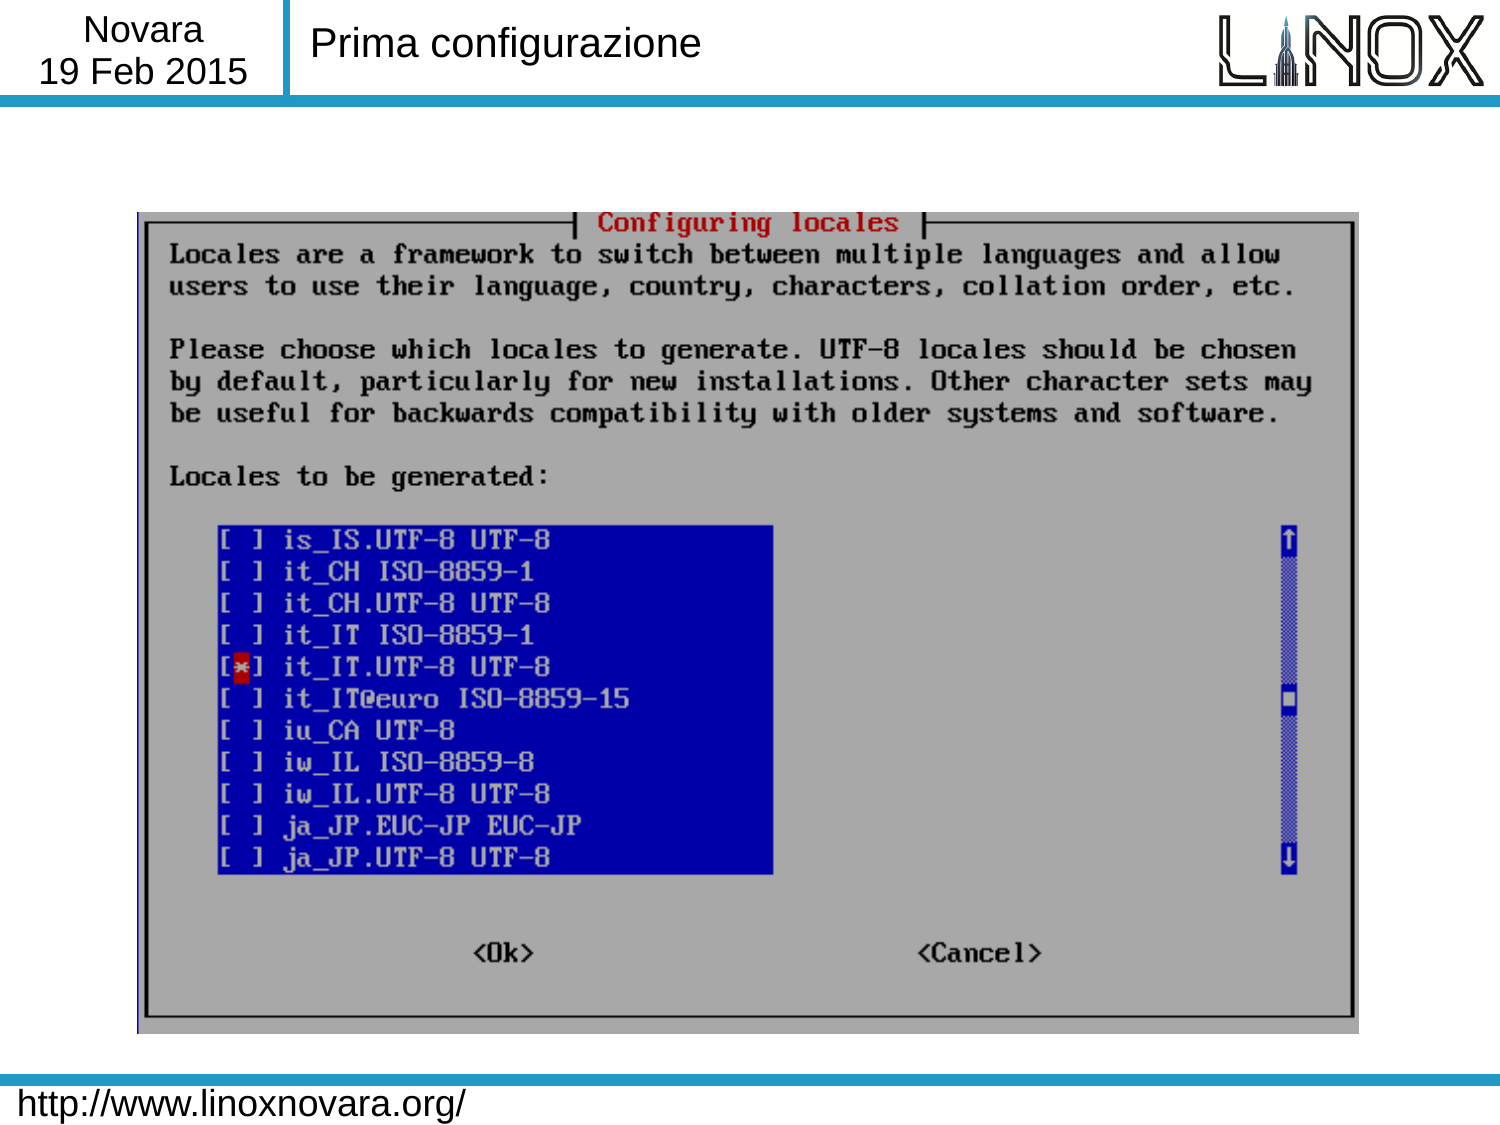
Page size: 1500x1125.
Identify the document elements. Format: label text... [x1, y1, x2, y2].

picture [0, 1074, 1500, 1086]
list Prima configurazione [295, 11, 1321, 87]
picture [137, 212, 1359, 1034]
picture [0, 0, 1500, 107]
